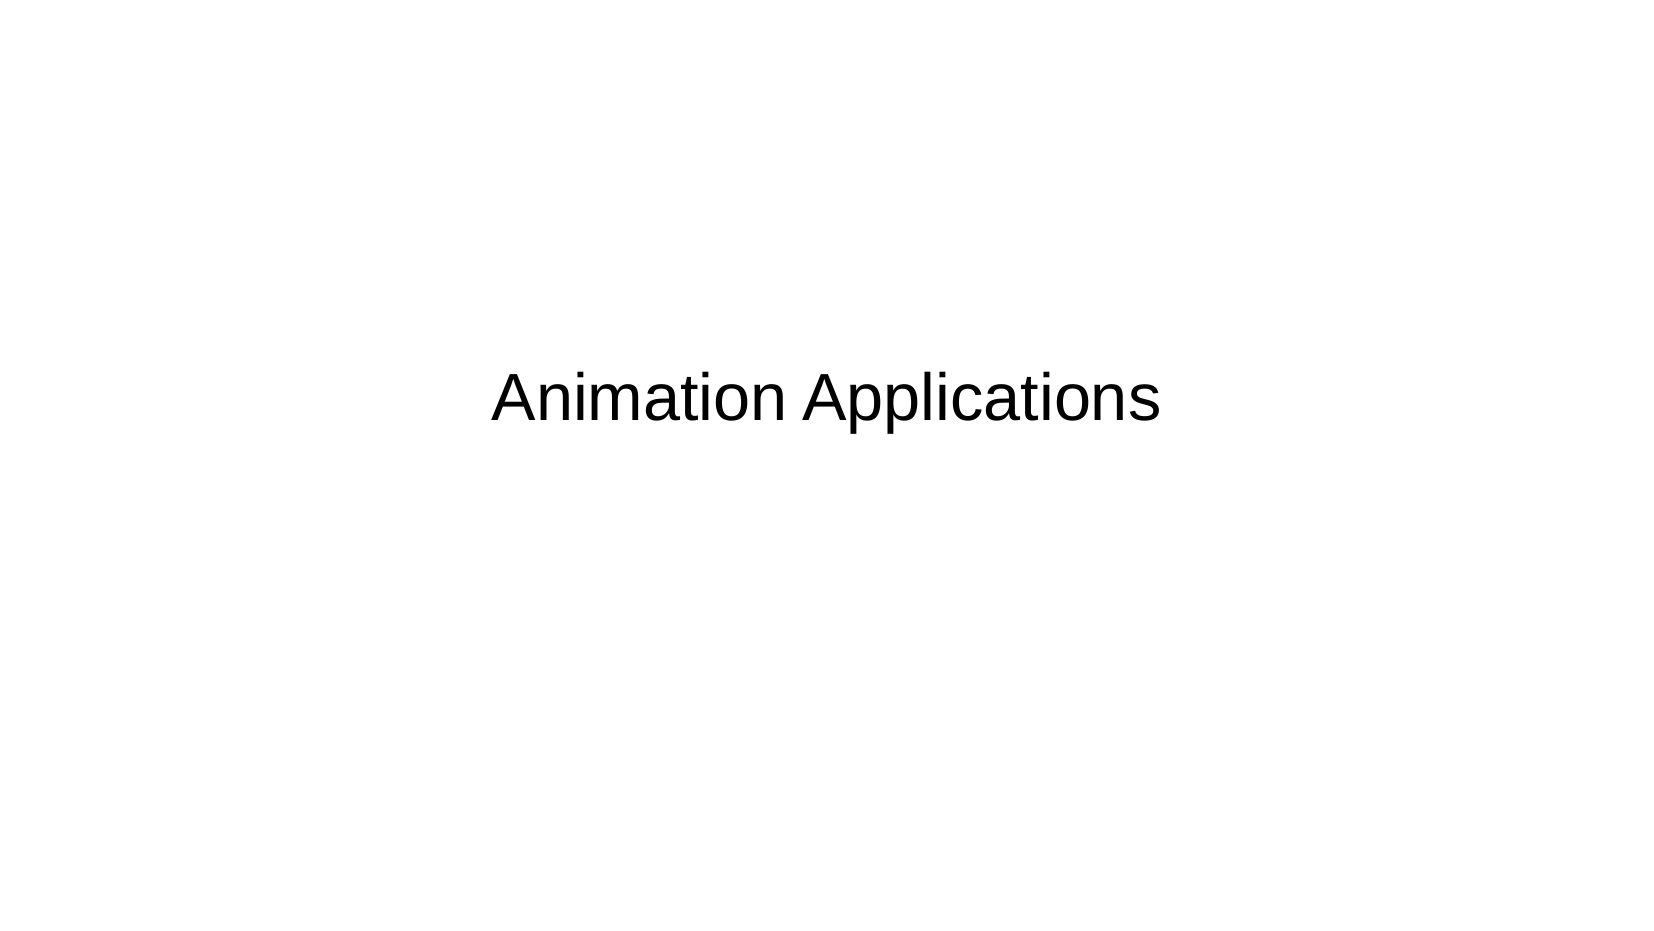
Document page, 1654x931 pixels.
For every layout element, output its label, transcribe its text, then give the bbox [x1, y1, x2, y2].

subtitle Animation Applications [82, 37, 1571, 757]
